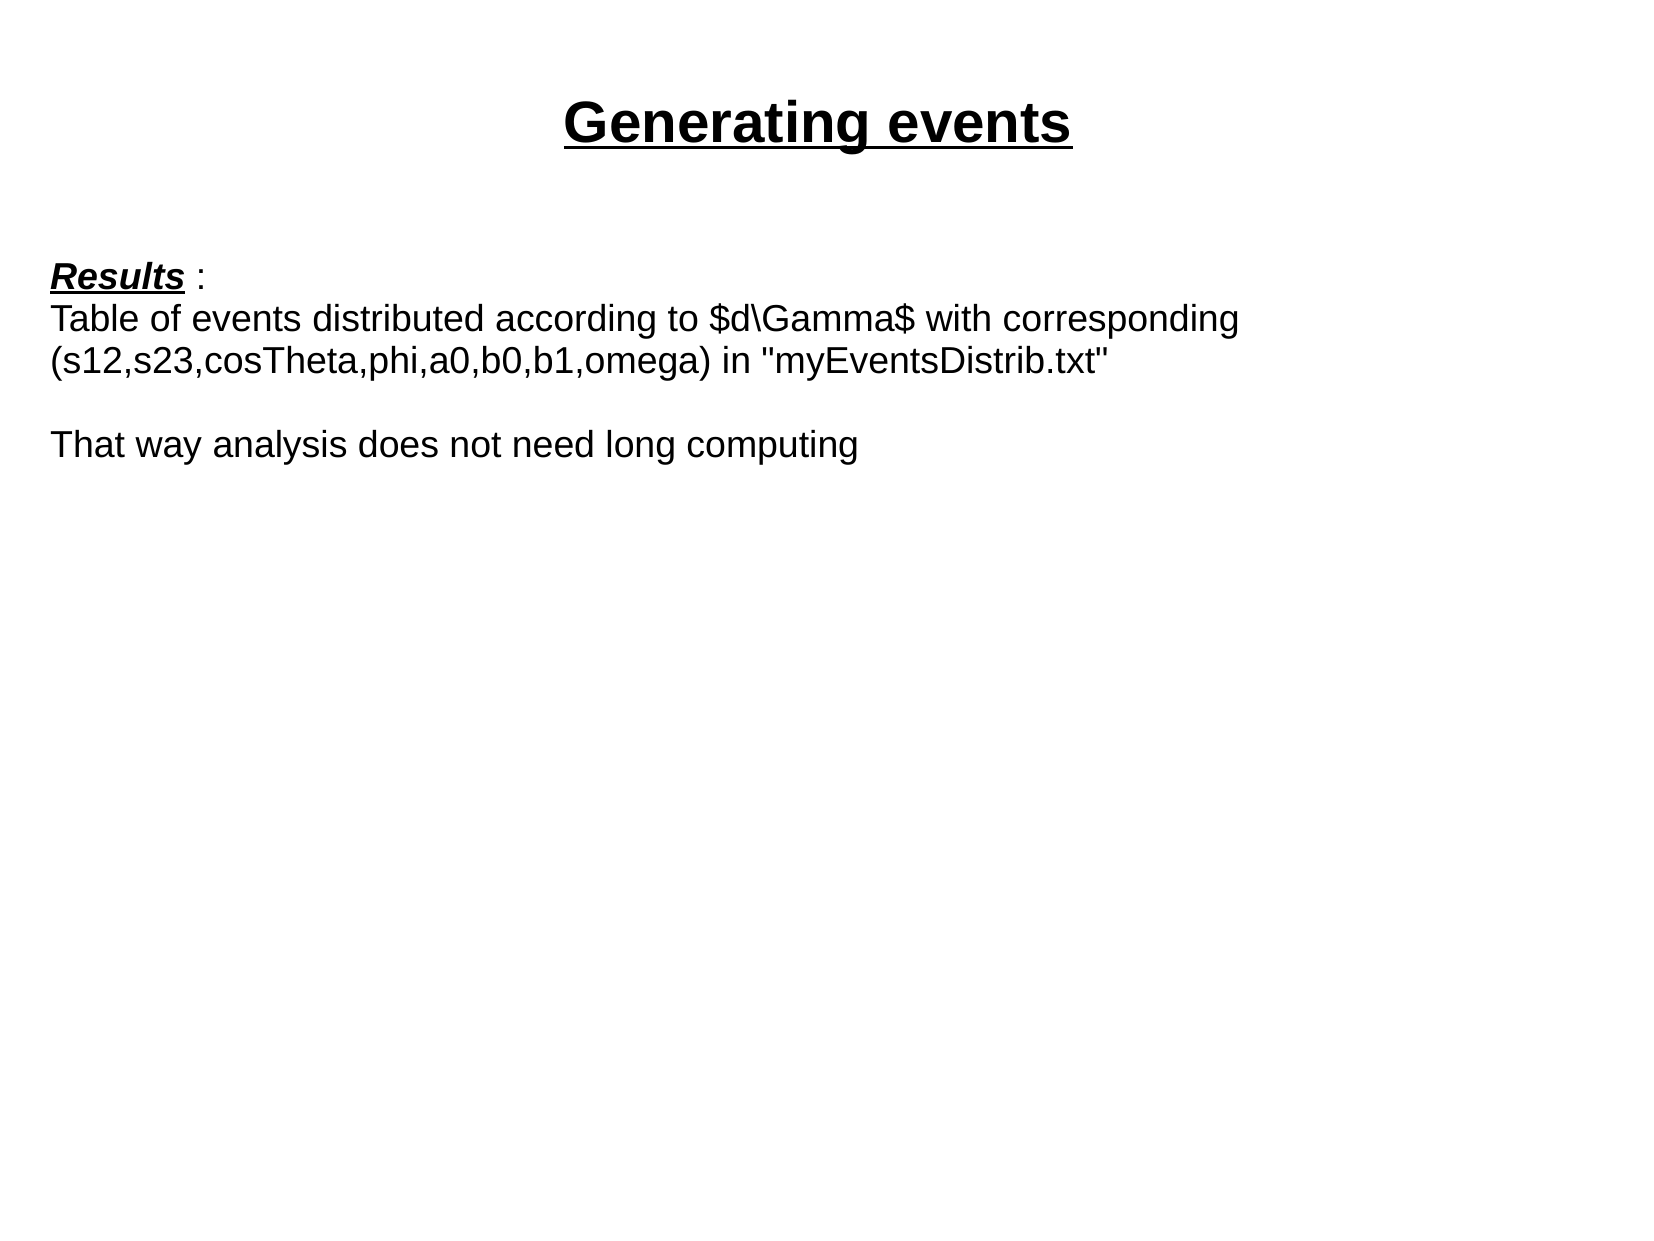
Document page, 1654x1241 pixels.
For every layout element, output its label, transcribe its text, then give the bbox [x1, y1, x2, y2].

text_box Results : Table of events distributed according to $d\Gamma$ with corresponding (s12,s23,cosTheta,phi,a0,b0,b1,omega) in "myEventsDistrib.txt" That way analysis does not need long computing [35, 248, 1255, 475]
text_box Generating events [549, 82, 1088, 164]
